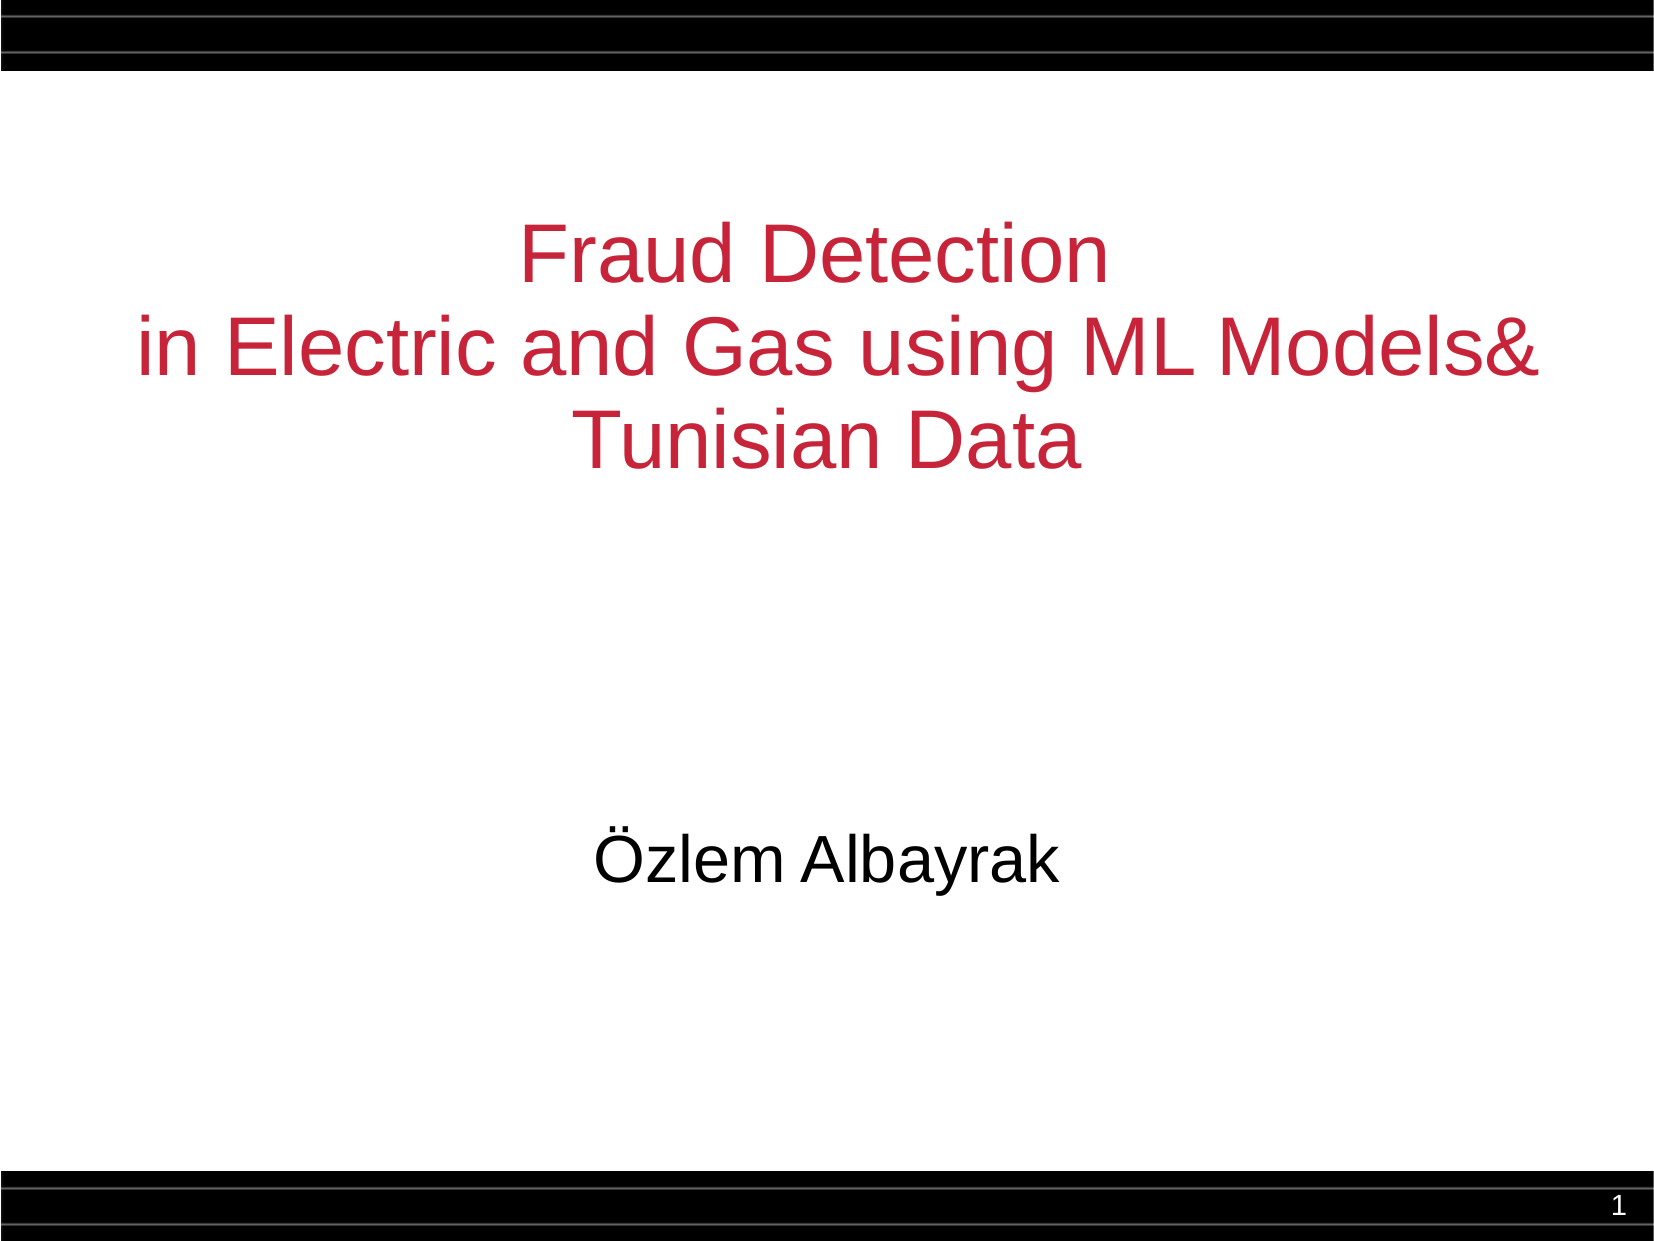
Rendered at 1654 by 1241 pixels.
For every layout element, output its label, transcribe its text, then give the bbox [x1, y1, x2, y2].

picture [1, 1171, 1654, 1241]
title Fraud Detection in Electric and Gas using ML Models& Tunisian Data [82, 90, 1571, 603]
picture [1, 0, 1654, 71]
subtitle Özlem Albayrak [82, 708, 1571, 1010]
